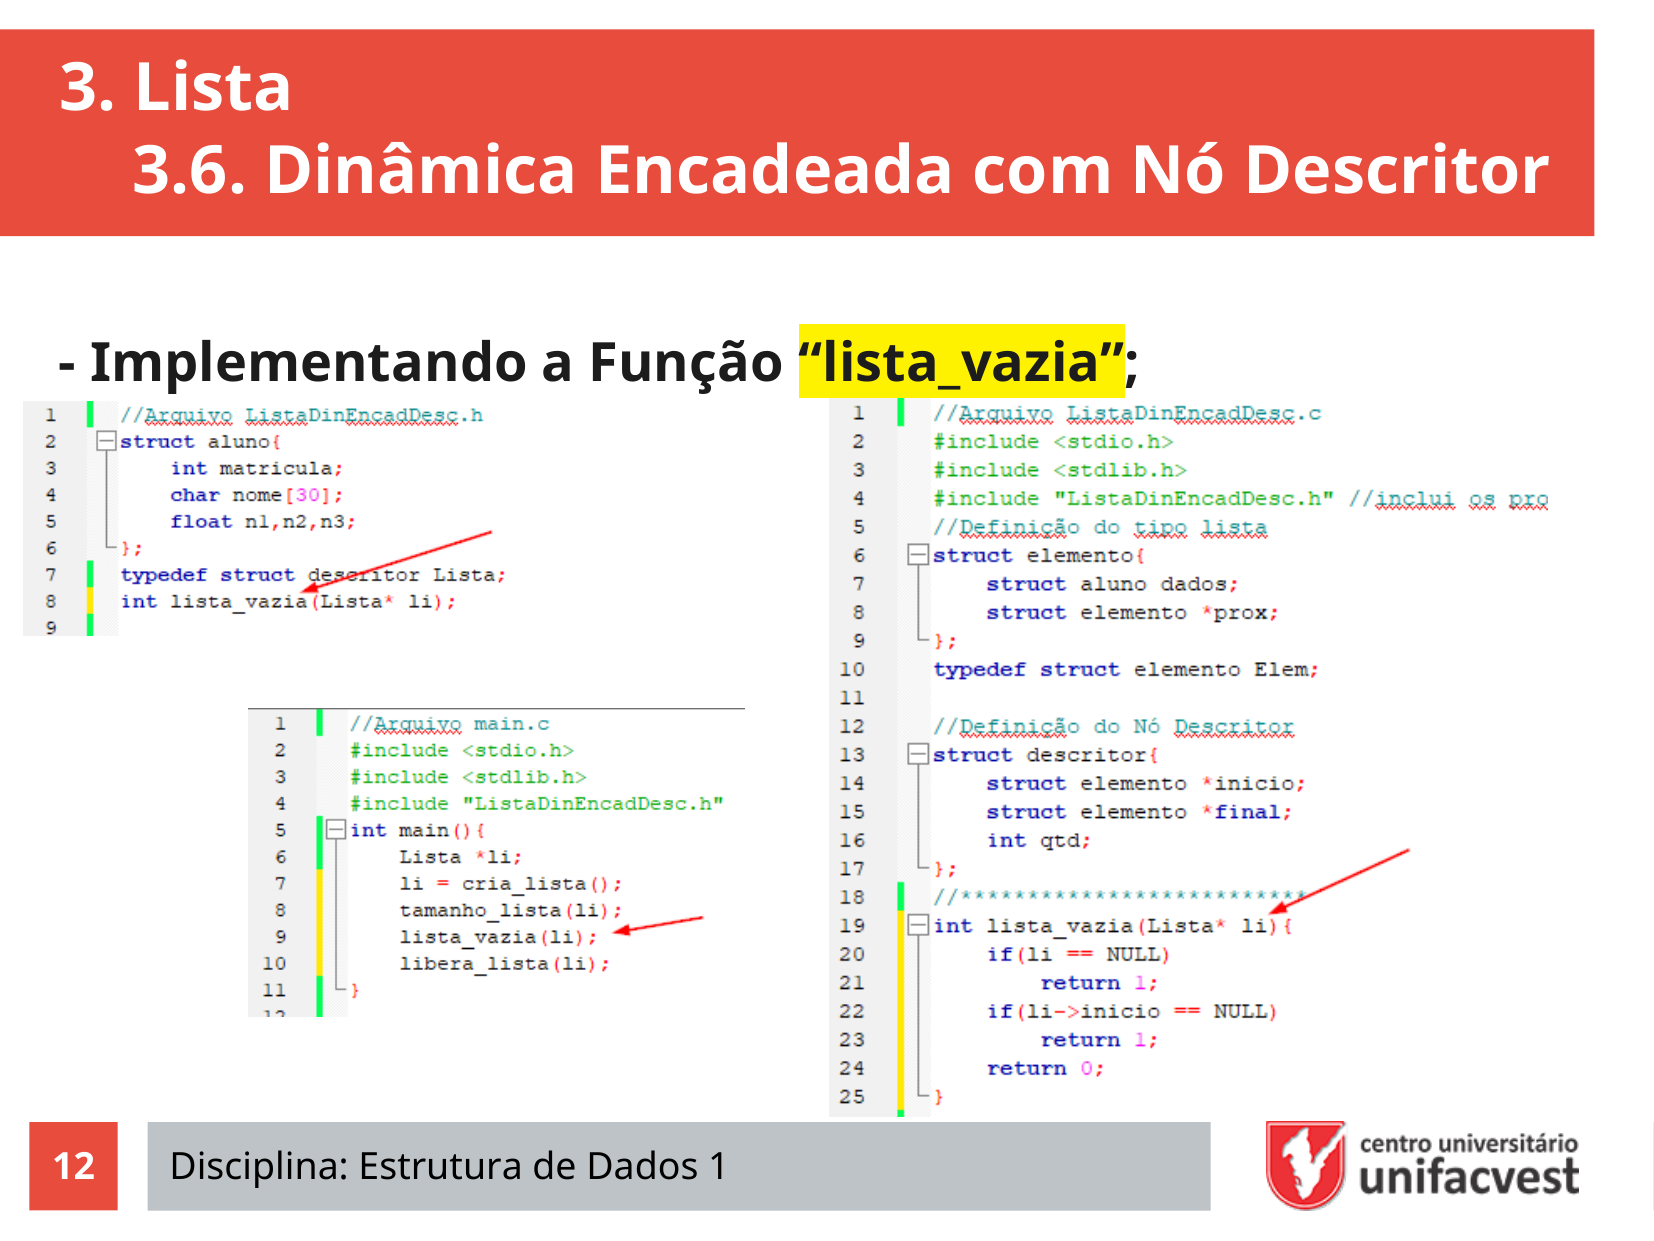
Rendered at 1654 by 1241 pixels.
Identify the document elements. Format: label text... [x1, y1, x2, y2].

picture [829, 398, 1548, 1117]
picture [248, 708, 745, 1017]
title 3. Lista 3.6. Dinâmica Encadeada com Nó Descritor [59, 59, 1595, 207]
text_box [1238, 1120, 1654, 1212]
picture [23, 401, 532, 636]
list - Implementando a Função “lista_vazia”; [59, 324, 1566, 1093]
picture [1266, 1121, 1579, 1211]
text_box Disciplina: Estrutura de Dados 1 [154, 1132, 1205, 1196]
